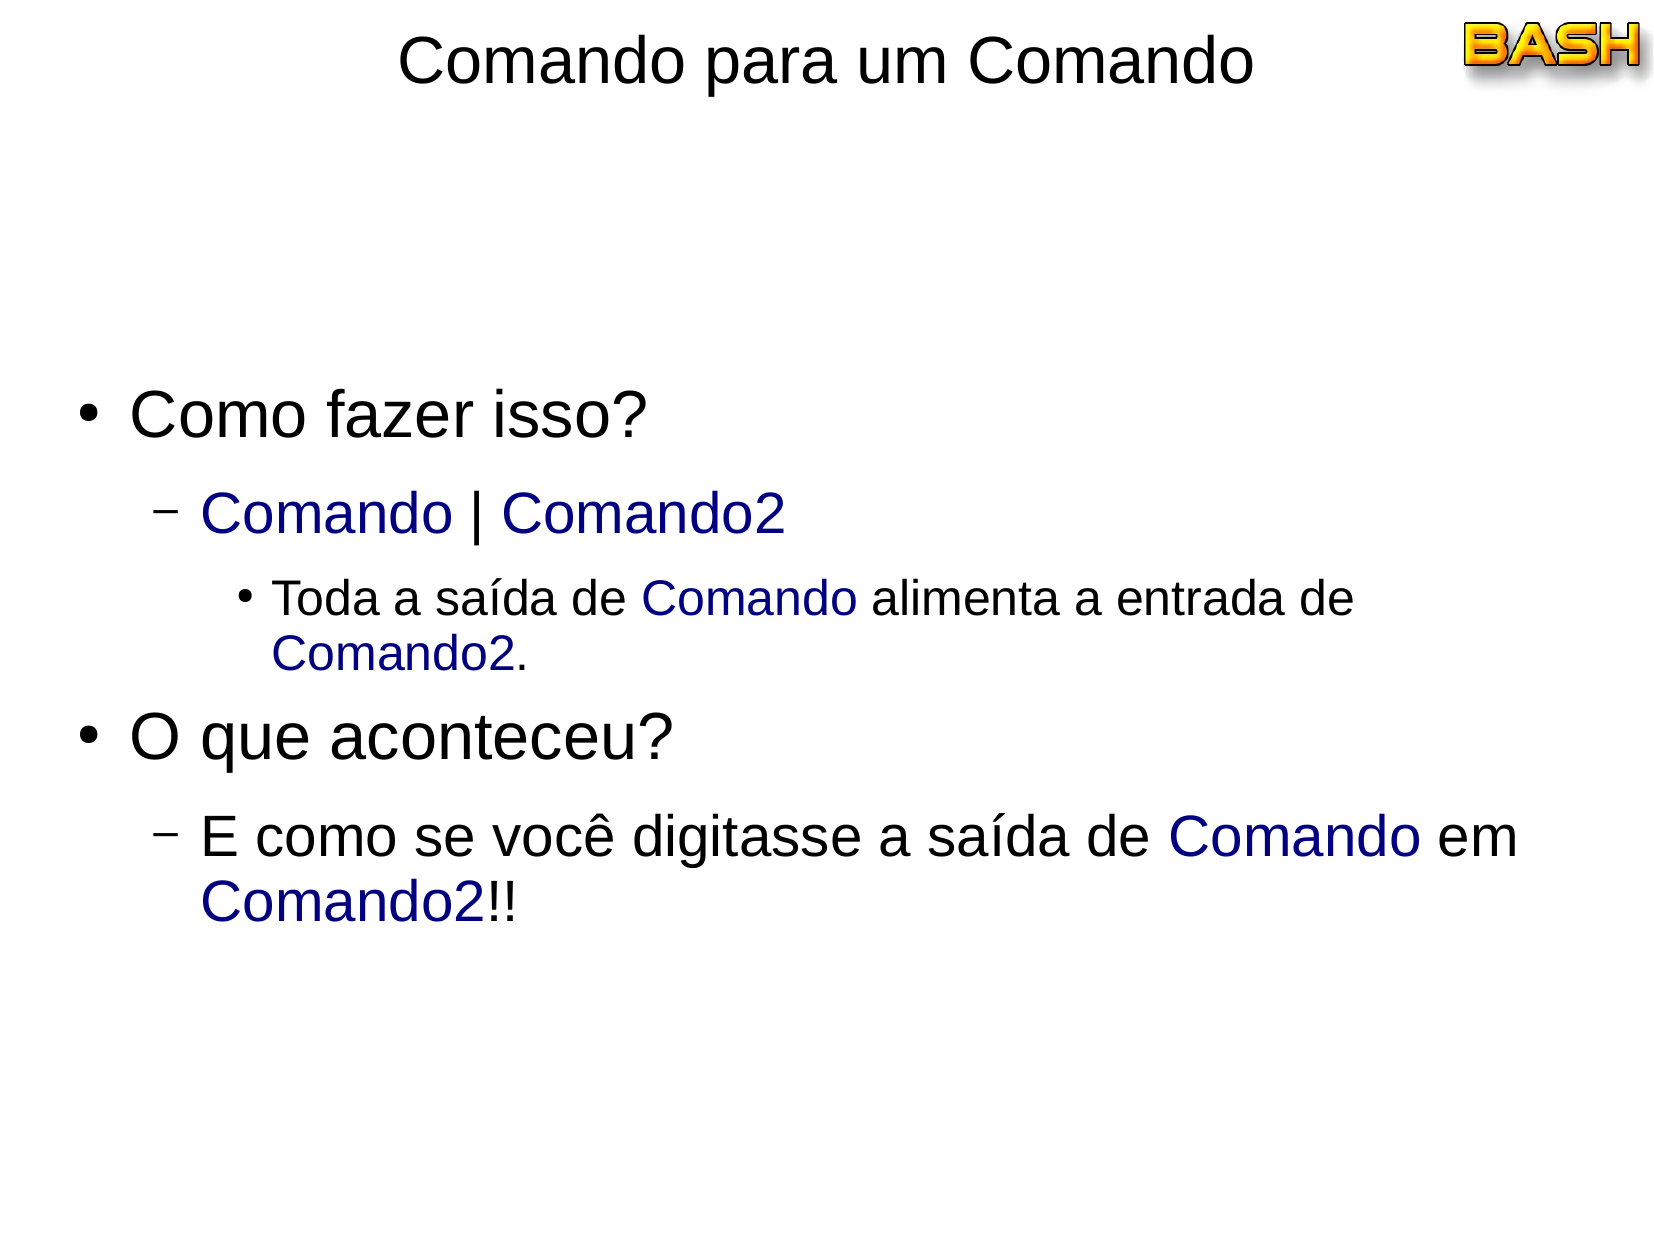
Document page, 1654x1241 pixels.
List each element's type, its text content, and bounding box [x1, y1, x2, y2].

title Comando para um Comando [82, 22, 1571, 98]
picture [1450, 0, 1654, 96]
list Como fazer isso? Comando | Comando2 Toda a saída de Comando alimenta a entrada de Comando2. O que aconteceu? E como se você digitasse a saída de Comando em Comando2!! [59, 376, 1595, 934]
